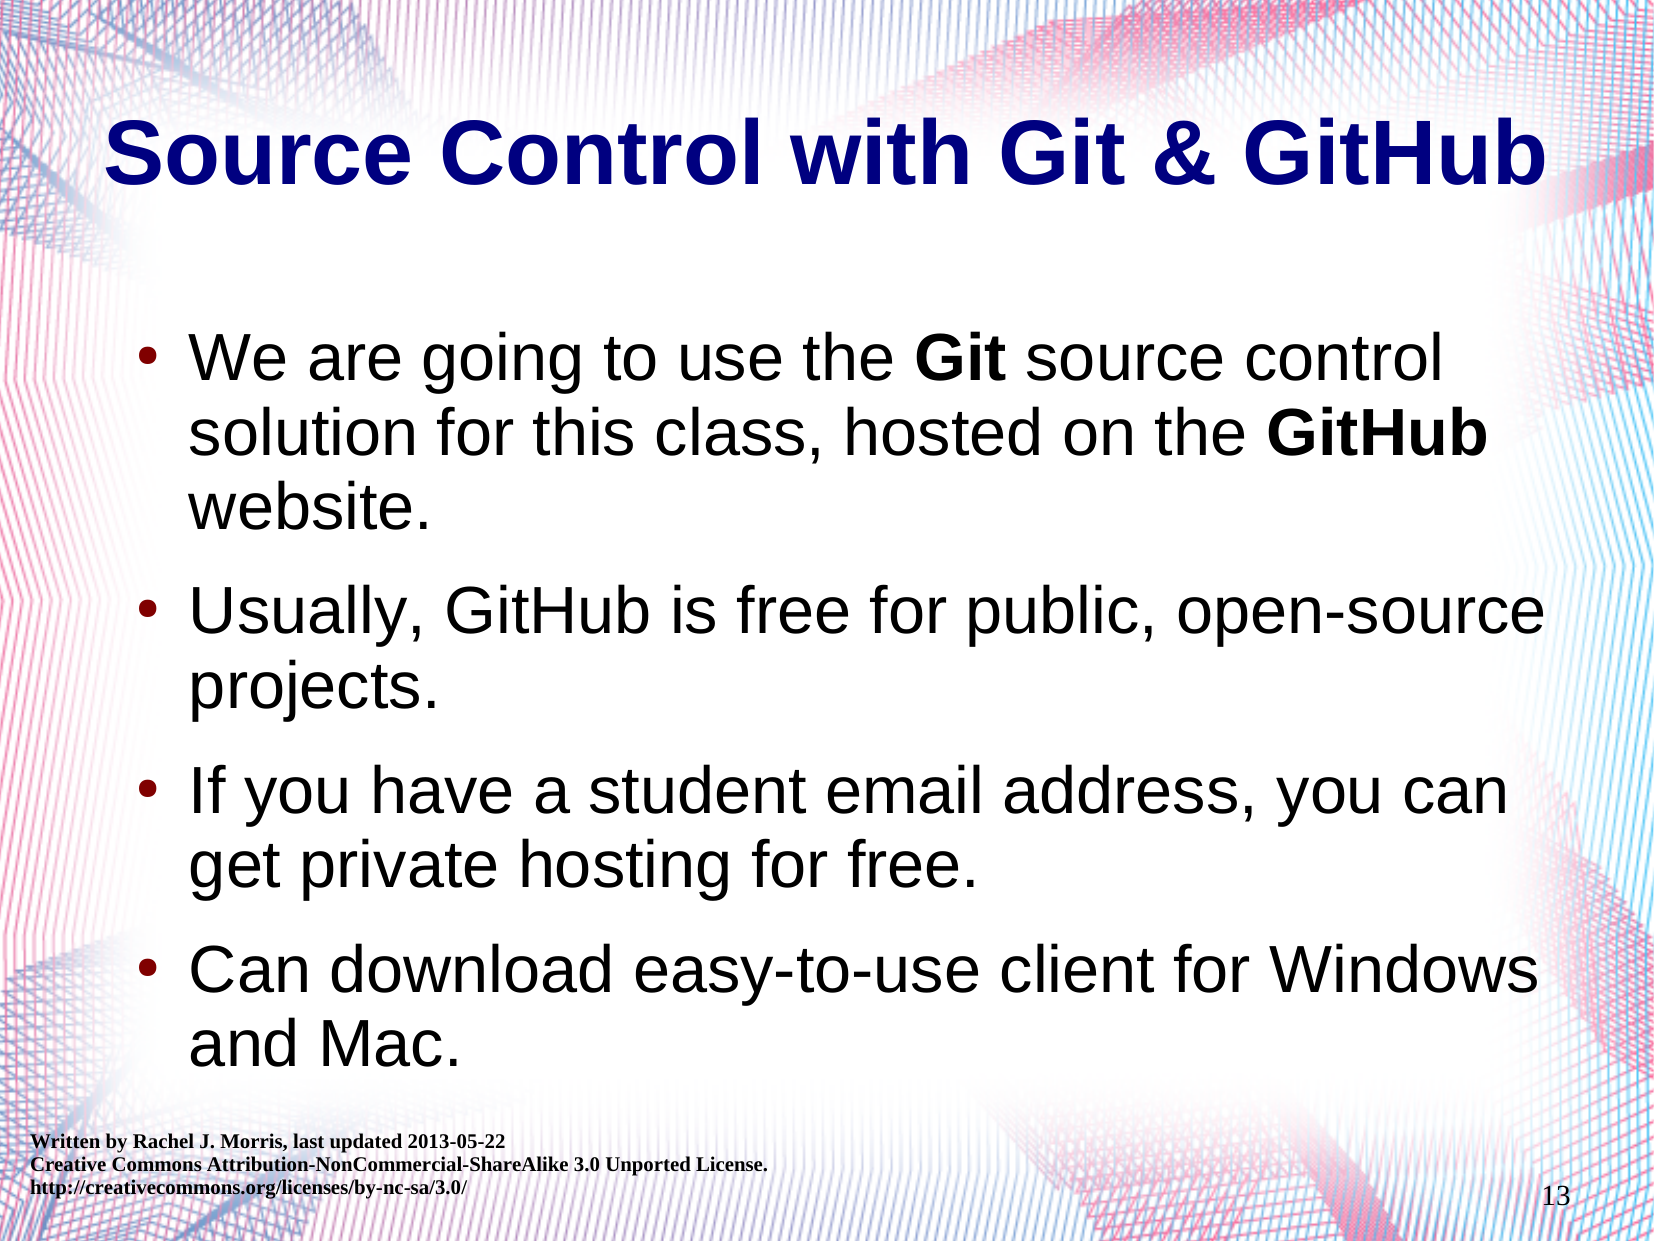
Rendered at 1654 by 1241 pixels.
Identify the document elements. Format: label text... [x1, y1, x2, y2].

picture [0, 0, 1654, 1241]
list We are going to use the Git source control solution for this class, hosted on the GitHub website. Usually, GitHub is free for public, open-source projects. If you have a student email address, you can get private hosting for free. Can download easy-to-use client for Windows and Mac. [118, 319, 1571, 1082]
title Source Control with Git & GitHub [82, 49, 1571, 257]
